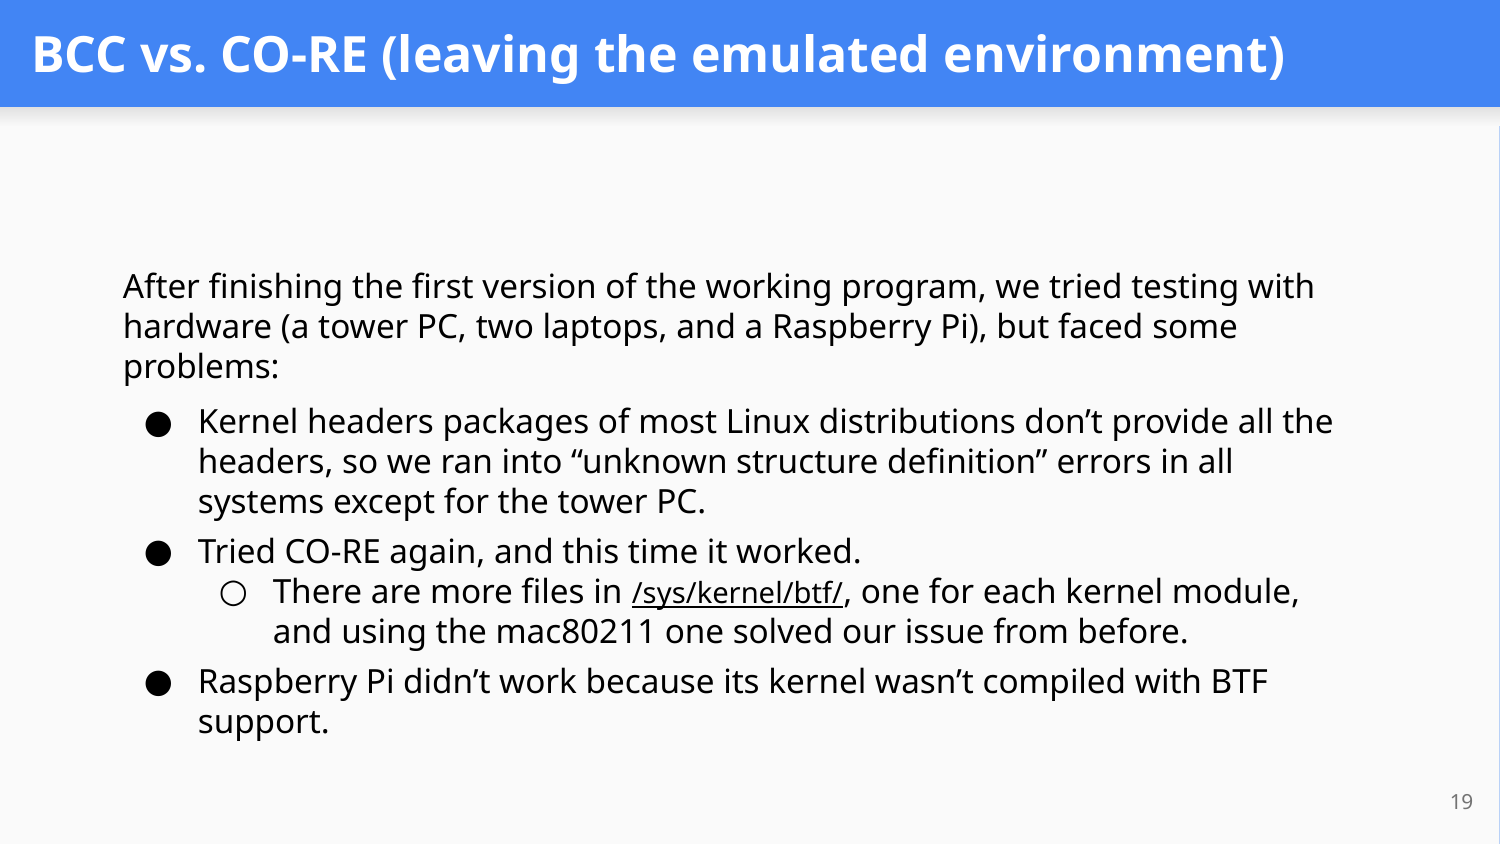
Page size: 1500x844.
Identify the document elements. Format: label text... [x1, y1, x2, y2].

text_box After finishing the first version of the working program, we tried testing with hardware (a tower PC, two laptops, and a Raspberry Pi), but faced some problems: Kernel headers packages of most Linux distributions don’t provide all the headers, so we ran into “unknown structure definition” errors in all systems except for the tower PC. Tried CO-RE again, and this time it worked. There are more files in /sys/kernel/btf/, one for each kernel module, and using the mac80211 one solved our issue from before. Raspberry Pi didn’t work because its kernel wasn’t compiled with BTF support. [108, 250, 1372, 755]
slide_number 29 [1398, 770, 1489, 835]
title BCC vs. CO-RE (leaving the emulated environment) [16, 2, 1464, 102]
